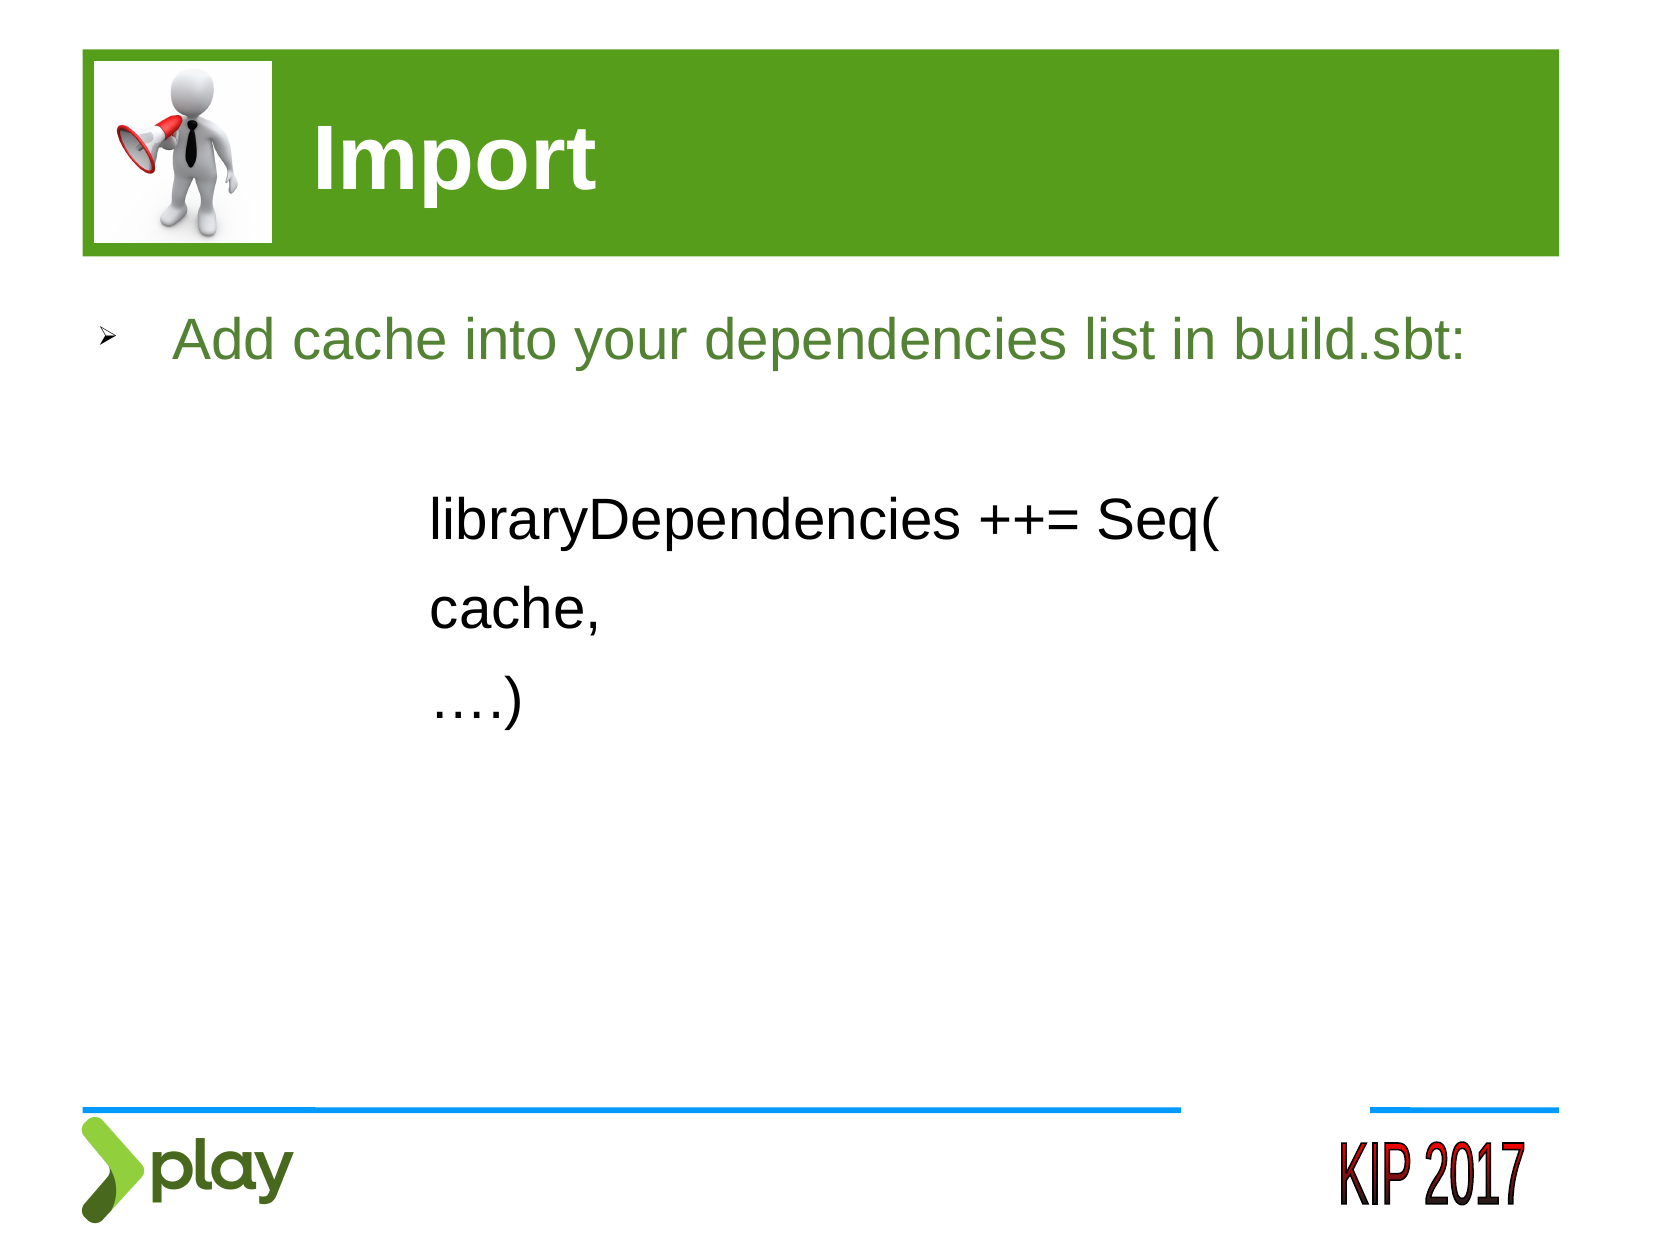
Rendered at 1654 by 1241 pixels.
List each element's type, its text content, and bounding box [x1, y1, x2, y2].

picture [68, 1111, 302, 1229]
text_box Add cache into your dependencies list in build.sbt: libraryDependencies ++= Seq( cache, ….) [82, 299, 1560, 1065]
picture [94, 61, 272, 243]
title Import [82, 49, 1560, 257]
